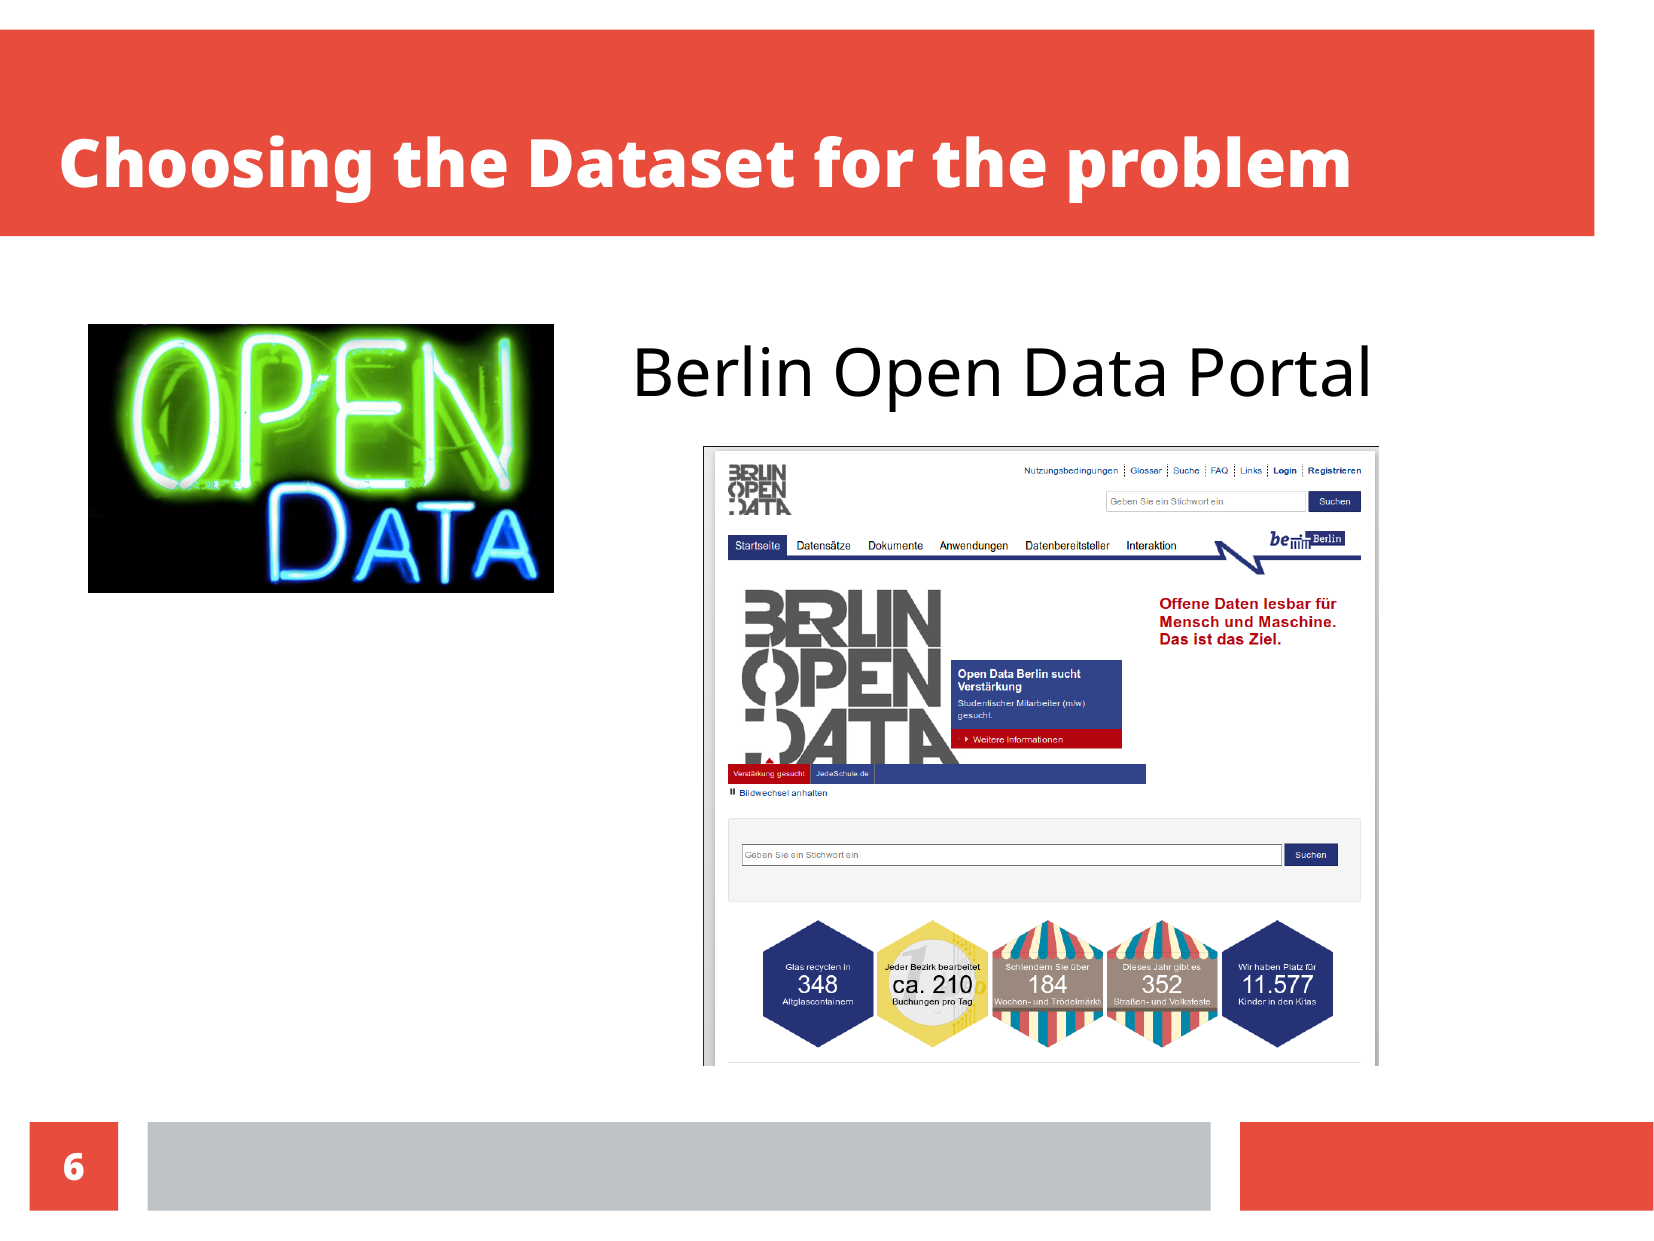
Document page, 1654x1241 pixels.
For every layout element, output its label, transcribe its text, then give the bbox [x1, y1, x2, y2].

text_box Berlin Open Data Portal [631, 324, 1493, 458]
title Choosing the Dataset for the problem [59, 59, 1595, 207]
picture [703, 446, 1379, 1066]
picture [88, 324, 554, 593]
list [59, 324, 1565, 1093]
